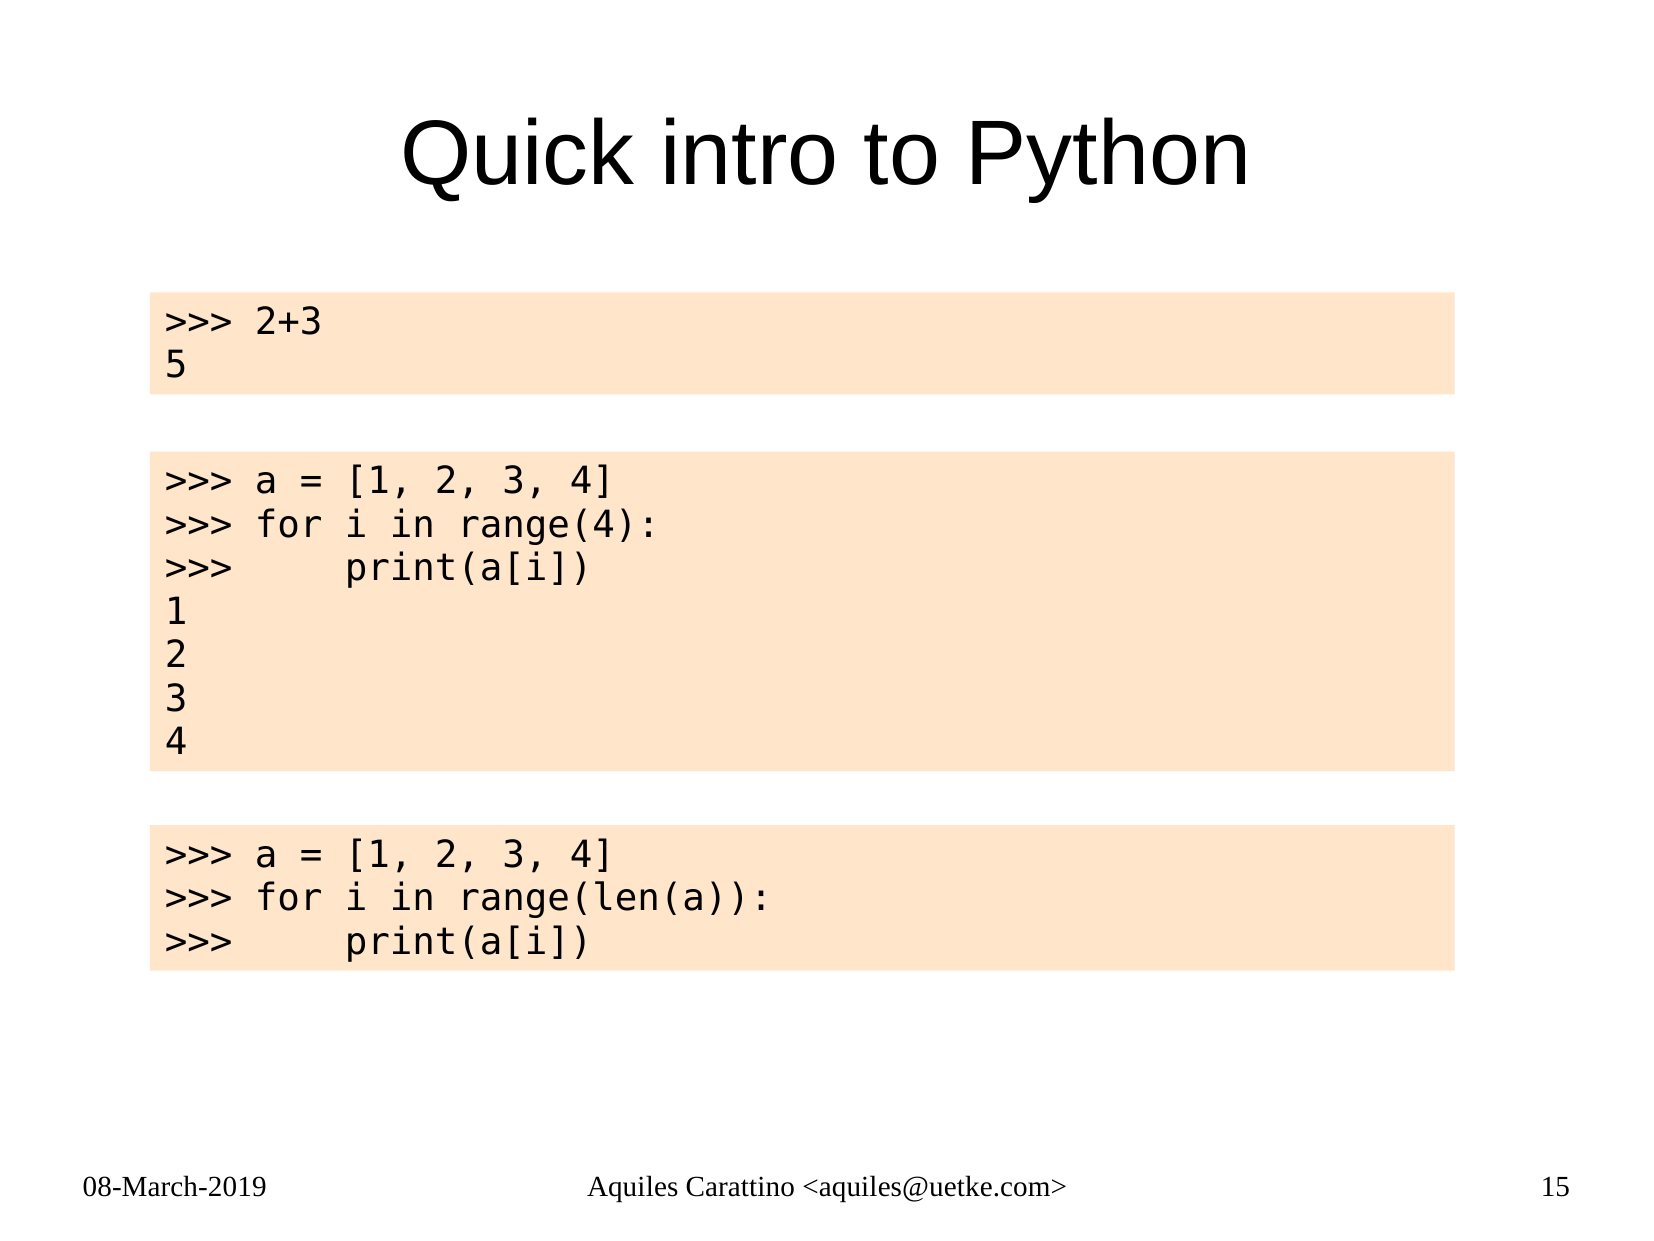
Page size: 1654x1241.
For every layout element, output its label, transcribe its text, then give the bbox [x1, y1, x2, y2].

text_box >>> a = [1, 2, 3, 4] >>> for i in range(4): >>> print(a[i]) 1 2 3 4 [149, 451, 1455, 772]
title Quick intro to Python [82, 49, 1571, 257]
text_box >>> 2+3 5 [149, 292, 1455, 395]
text_box >>> a = [1, 2, 3, 4] >>> for i in range(len(a)): >>> print(a[i]) [149, 825, 1455, 971]
